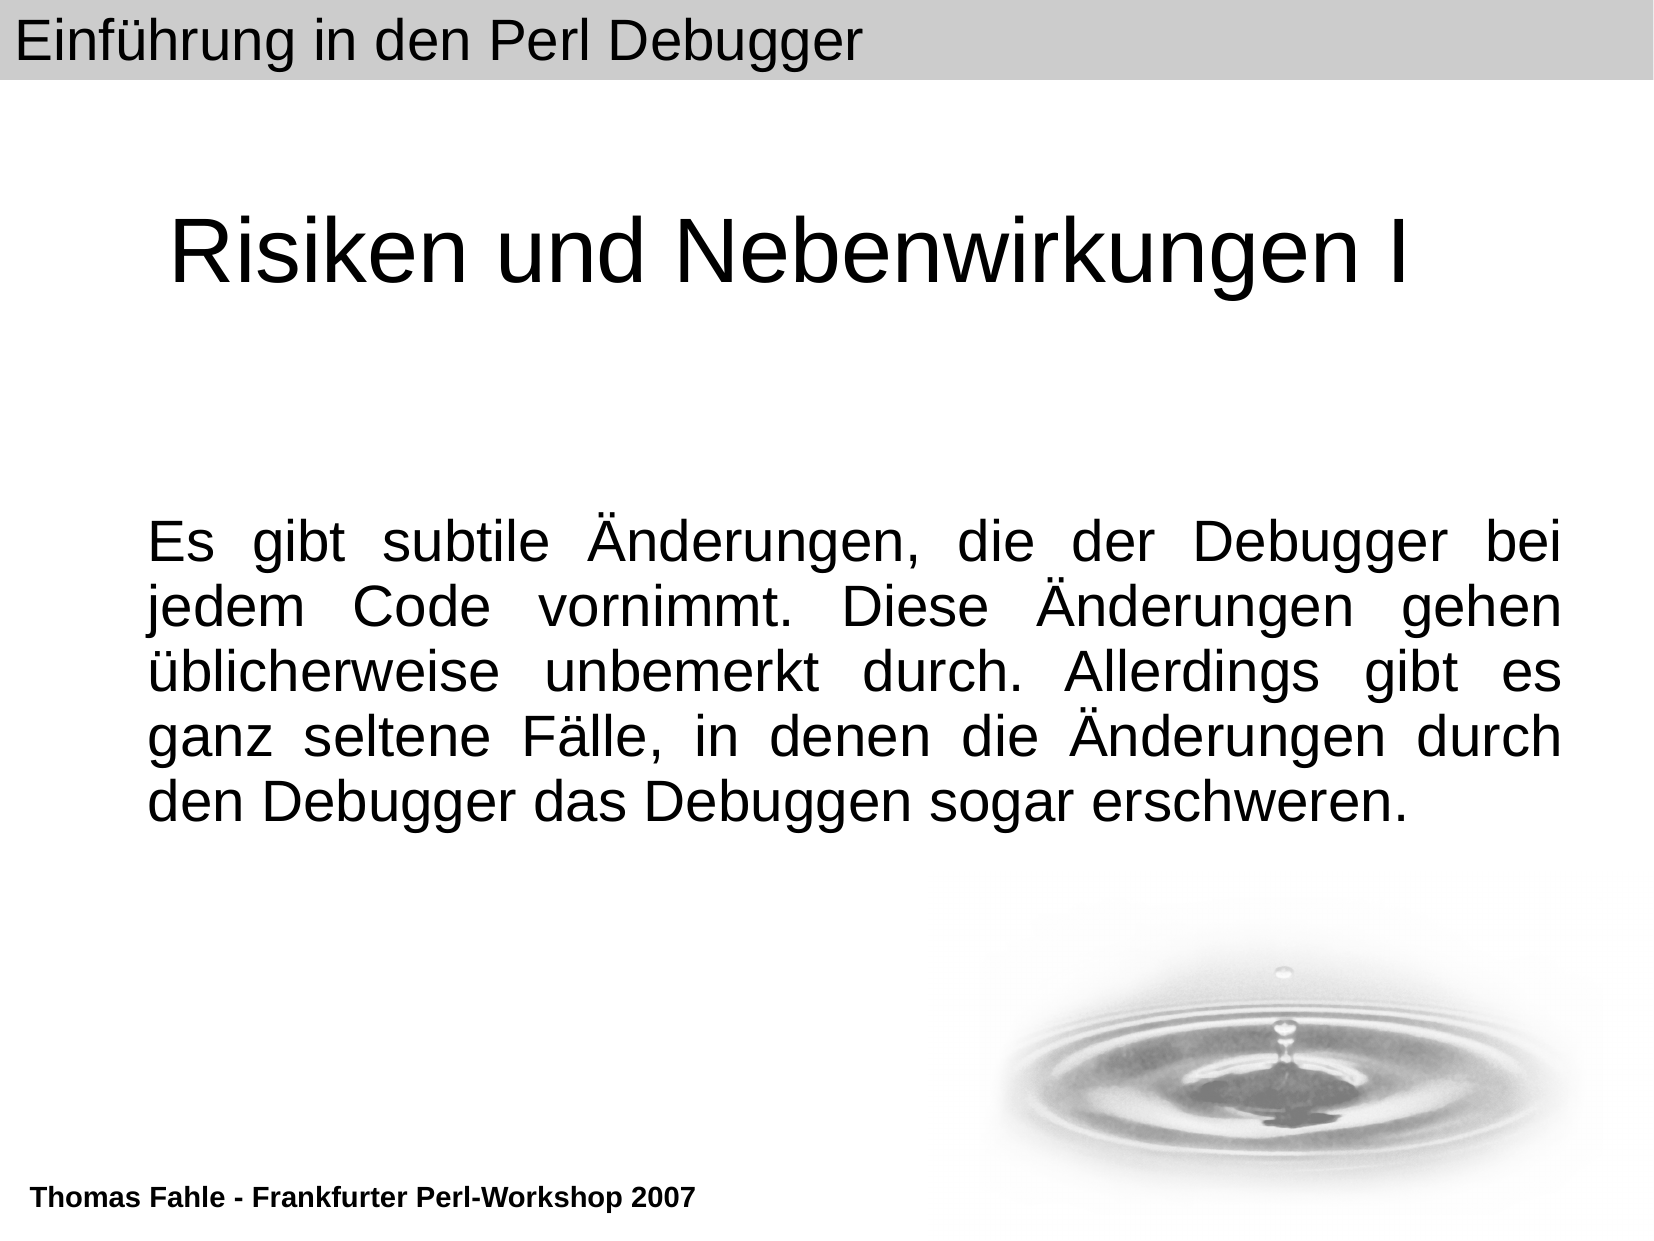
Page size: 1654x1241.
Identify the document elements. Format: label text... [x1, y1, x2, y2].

title Risiken und Nebenwirkungen I [47, 147, 1536, 355]
picture [0, 80, 1654, 1241]
subtitle Es gibt subtile Änderungen, die der Debugger bei jedem Code vornimmt. Diese Änderungen gehen üblicherweise unbemerkt durch. Allerdings gibt es ganz seltene Fälle, in denen die Änderungen durch den Debugger das Debuggen sogar erschweren. [76, 367, 1565, 975]
